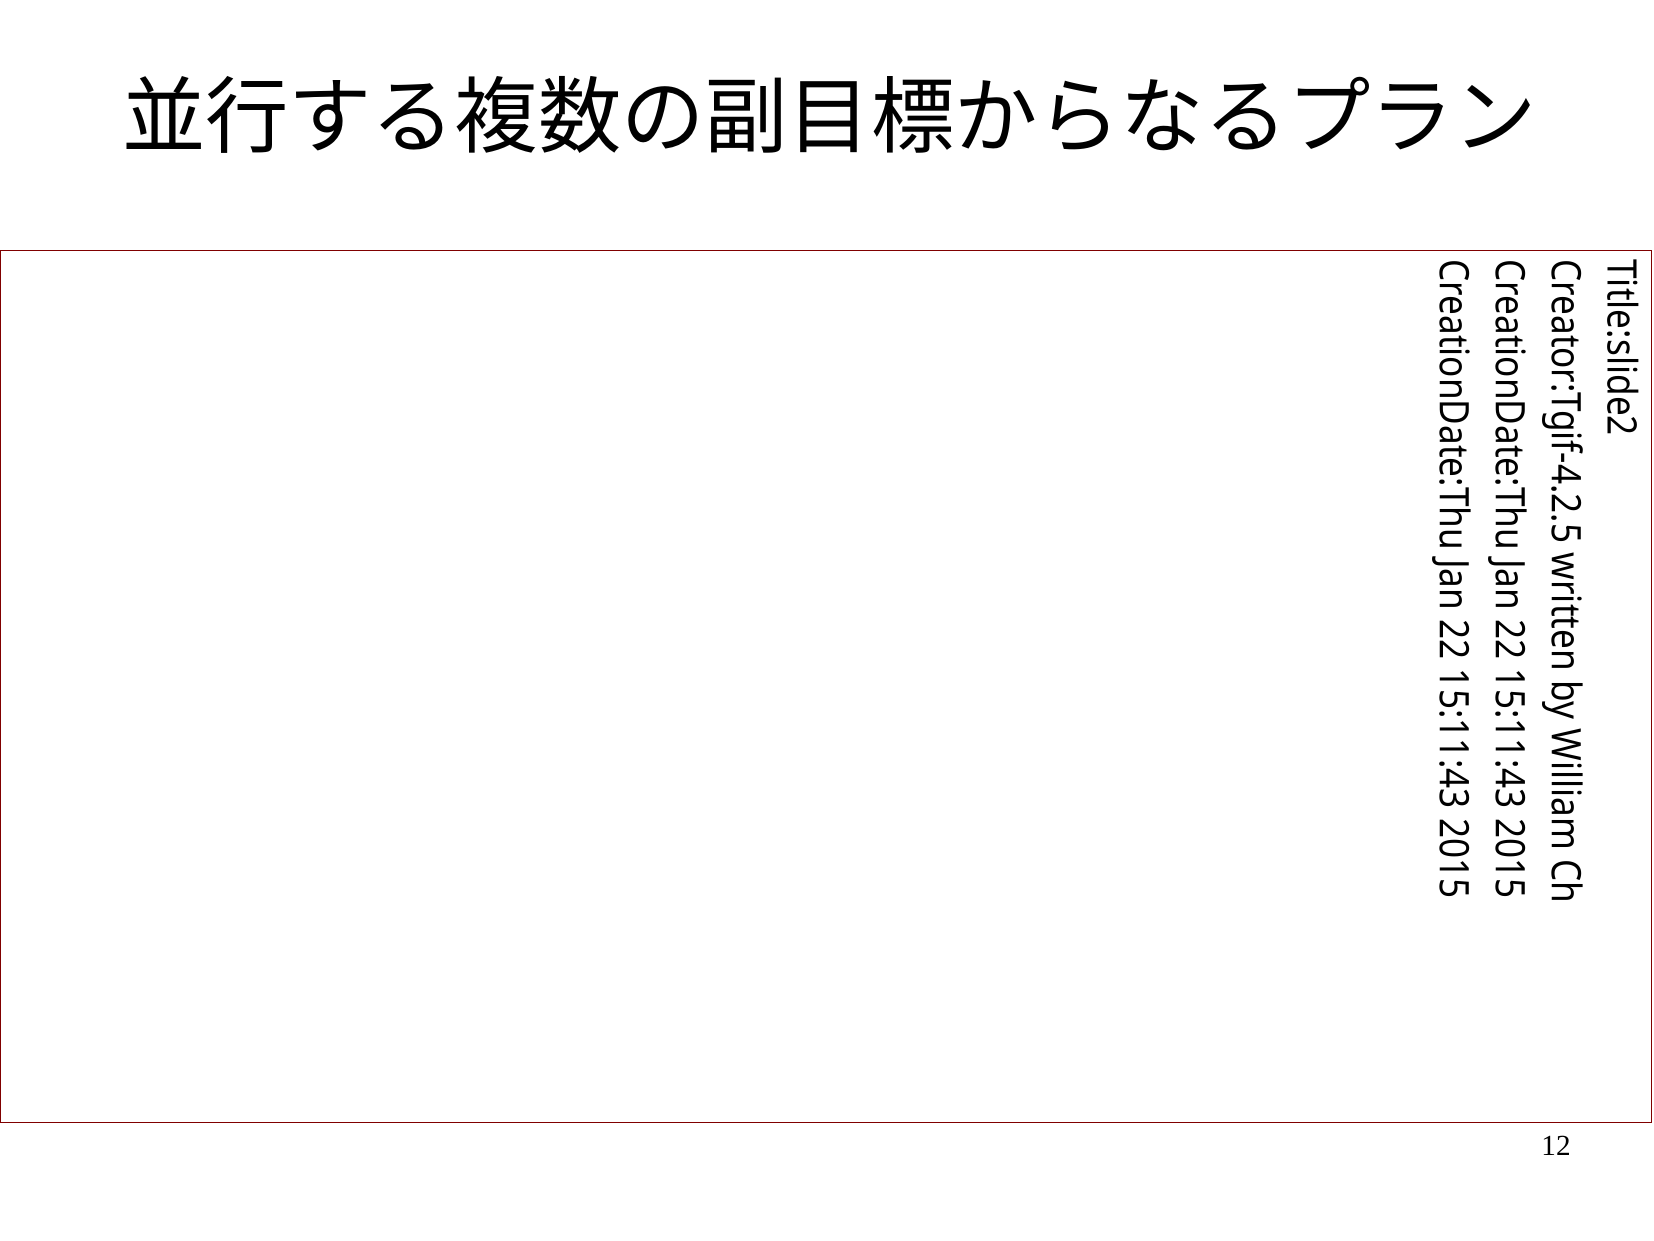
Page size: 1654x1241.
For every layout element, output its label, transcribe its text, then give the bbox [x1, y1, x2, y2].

picture [0, 248, 1654, 1123]
title 並行する複数の副目標からなるプラン [85, 6, 1574, 214]
